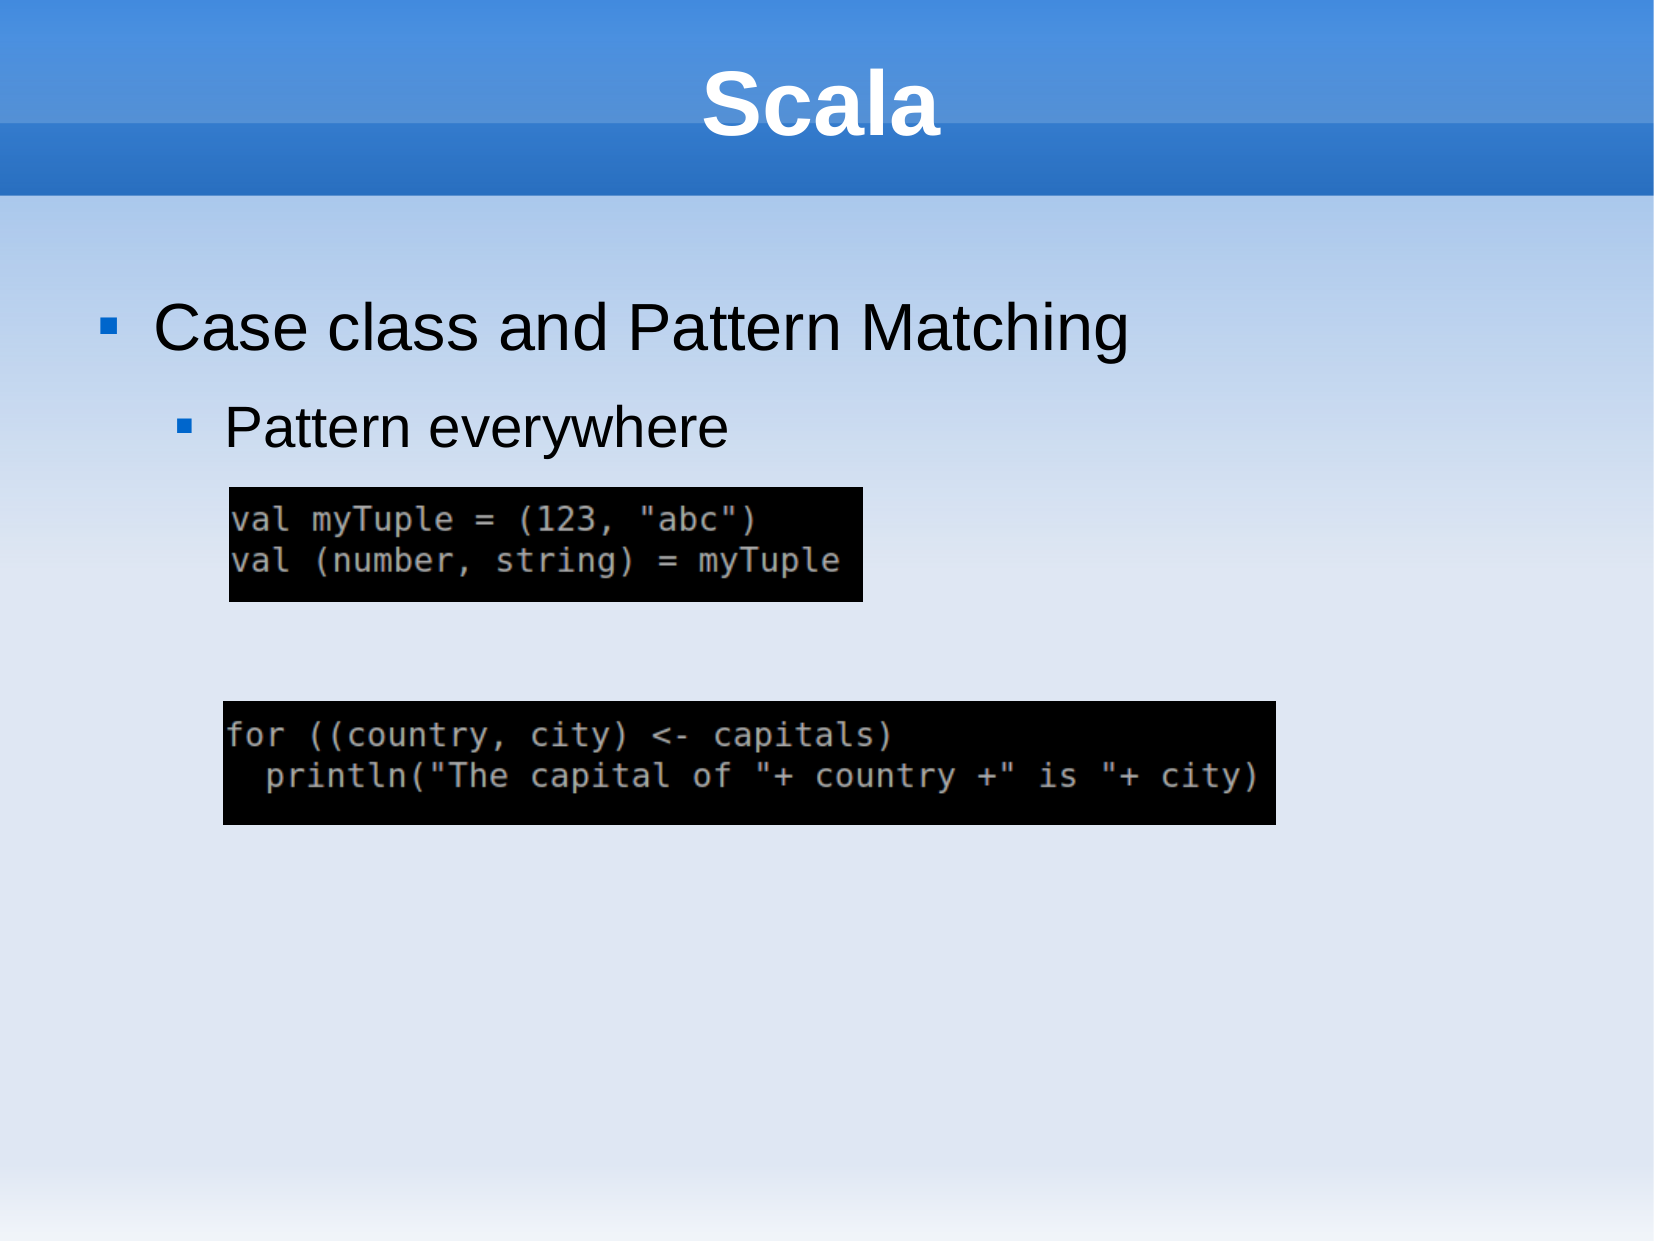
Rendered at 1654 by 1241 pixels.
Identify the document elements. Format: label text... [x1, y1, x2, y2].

picture [0, 0, 1654, 1241]
title Scala [76, 0, 1565, 208]
list Case class and Pattern Matching Pattern everywhere [82, 290, 1571, 1109]
